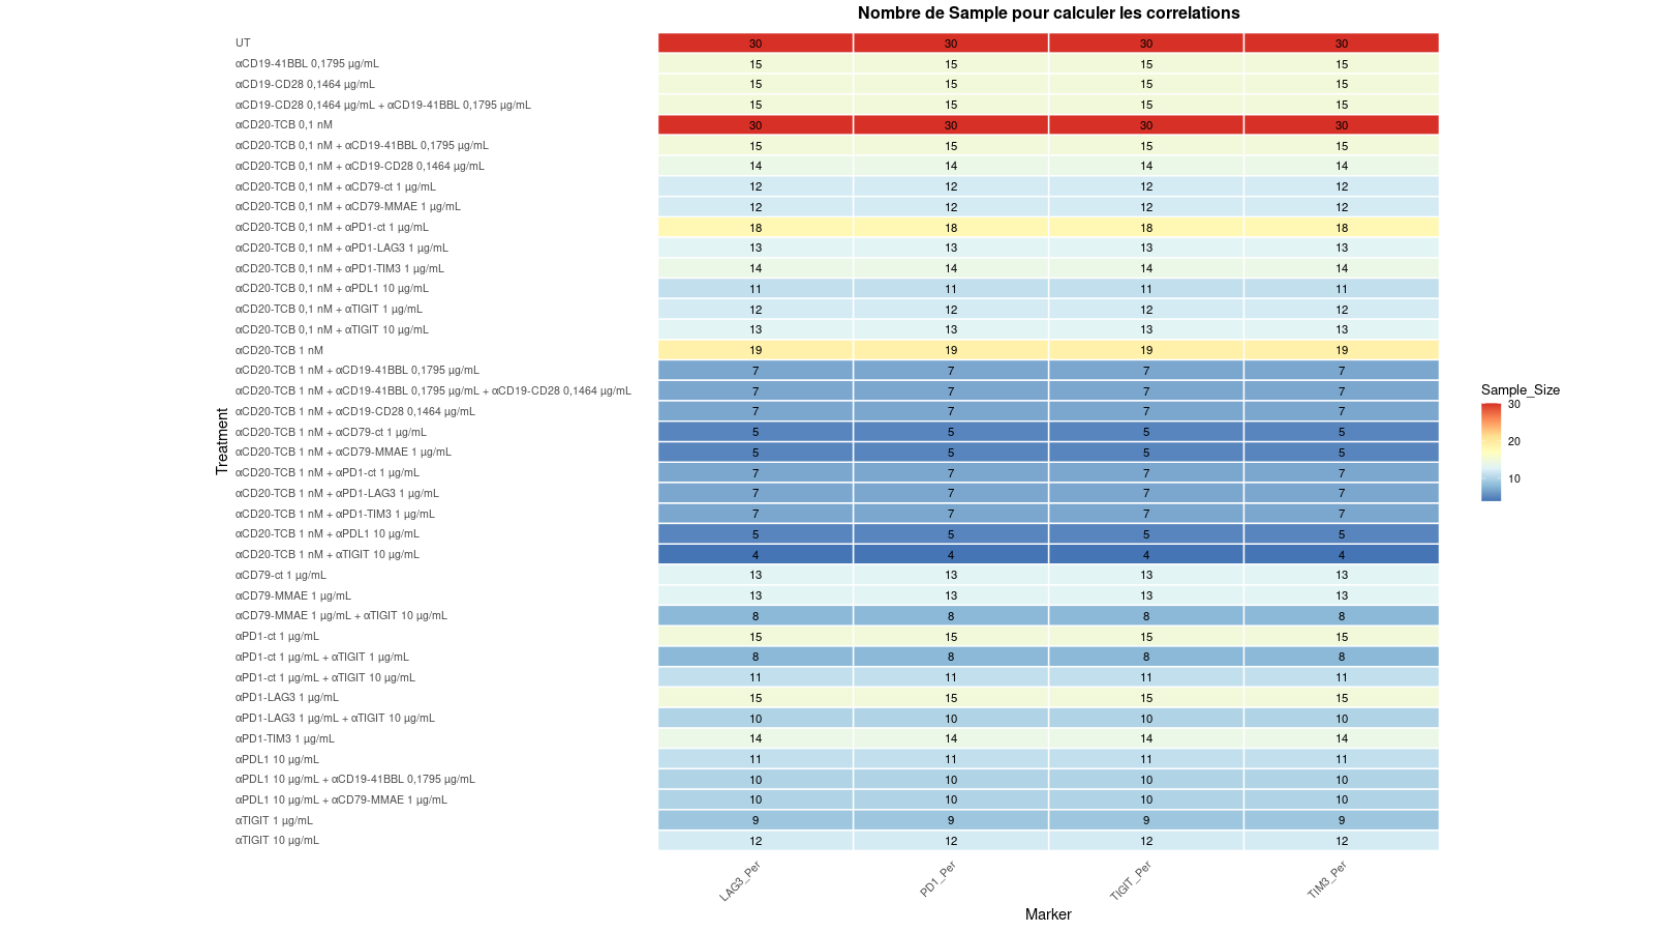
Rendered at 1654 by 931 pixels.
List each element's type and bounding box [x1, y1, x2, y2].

picture [189, 0, 1595, 931]
